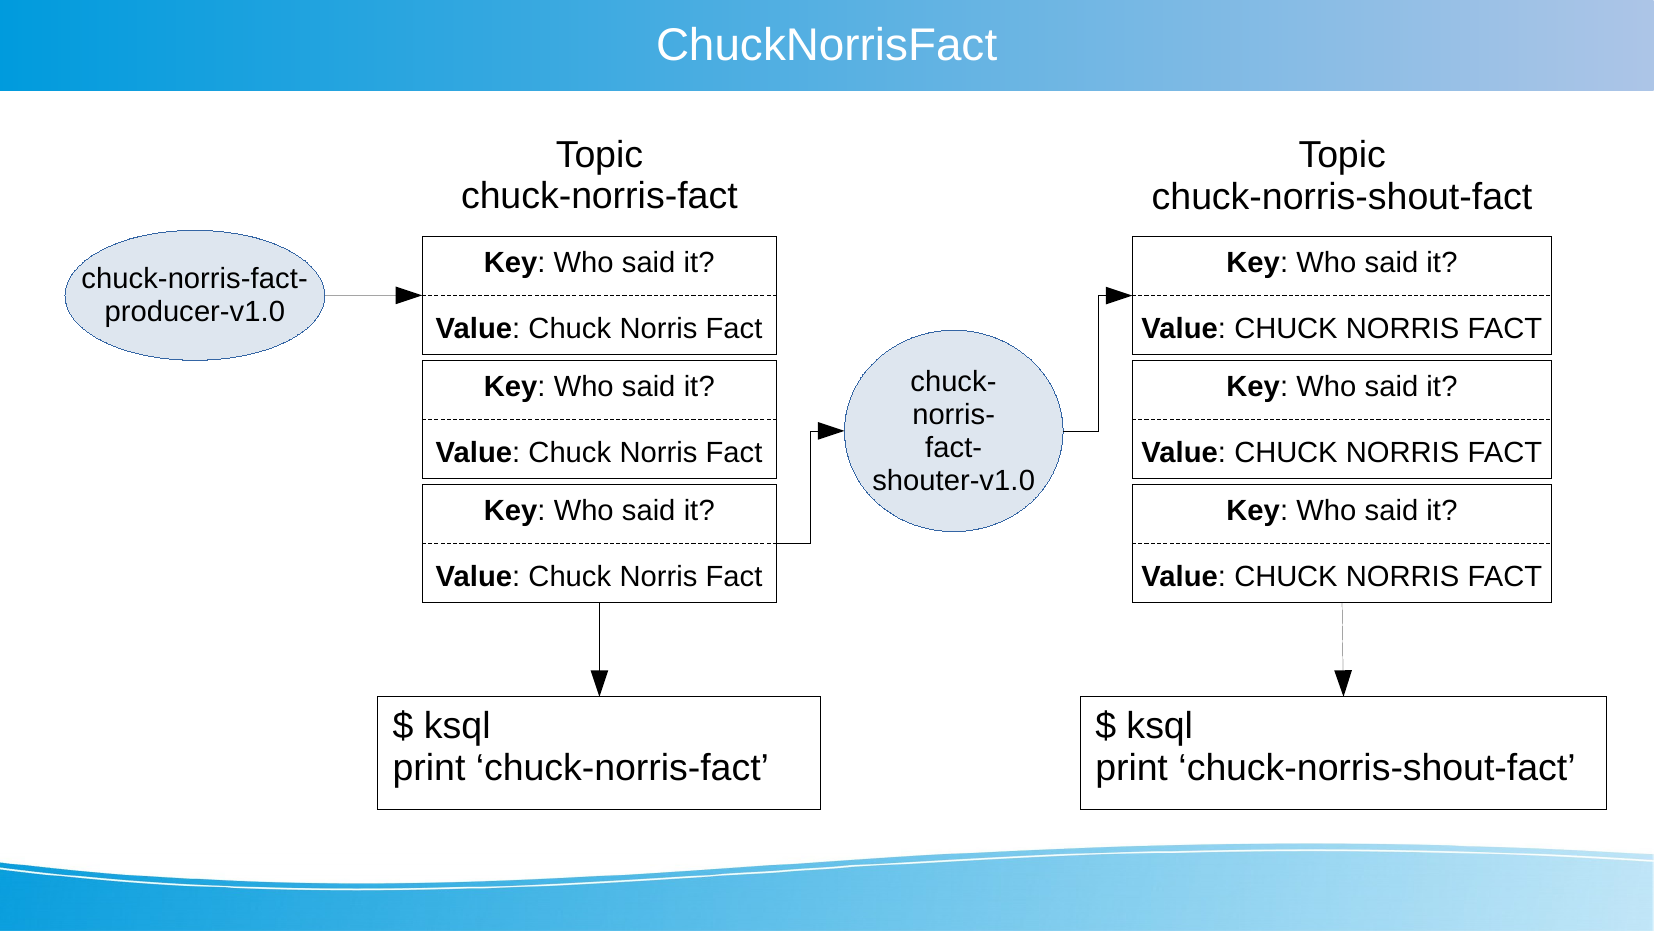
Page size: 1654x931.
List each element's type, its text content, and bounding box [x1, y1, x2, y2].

text_box Key: Who said it? Value: Chuck Norris Fact [422, 236, 777, 355]
text_box Key: Who said it? Value: CHUCK NORRIS FACT [1132, 360, 1552, 479]
text_box Key: Who said it? Value: CHUCK NORRIS FACT [1132, 236, 1552, 355]
text_box Key: Who said it? Value: CHUCK NORRIS FACT [1132, 484, 1552, 603]
text_box Key: Who said it? Value: Chuck Norris Fact [422, 360, 777, 479]
text_box Key: Who said it? Value: Chuck Norris Fact [422, 484, 777, 603]
text_box Topic chuck-norris-shout-fact [1130, 126, 1554, 226]
text_box $ ksql print ‘chuck-norris-fact’ [377, 696, 821, 810]
text_box chuck-norris-fact- producer-v1.0 [64, 230, 325, 361]
picture [0, 843, 1654, 931]
text_box Topic chuck-norris-fact [419, 125, 780, 225]
text_box $ ksql print ‘chuck-norris-shout-fact’ [1080, 696, 1607, 810]
text_box chuck- norris- fact- shouter-v1.0 [844, 330, 1064, 532]
title ChuckNorrisFact [82, 5, 1571, 85]
